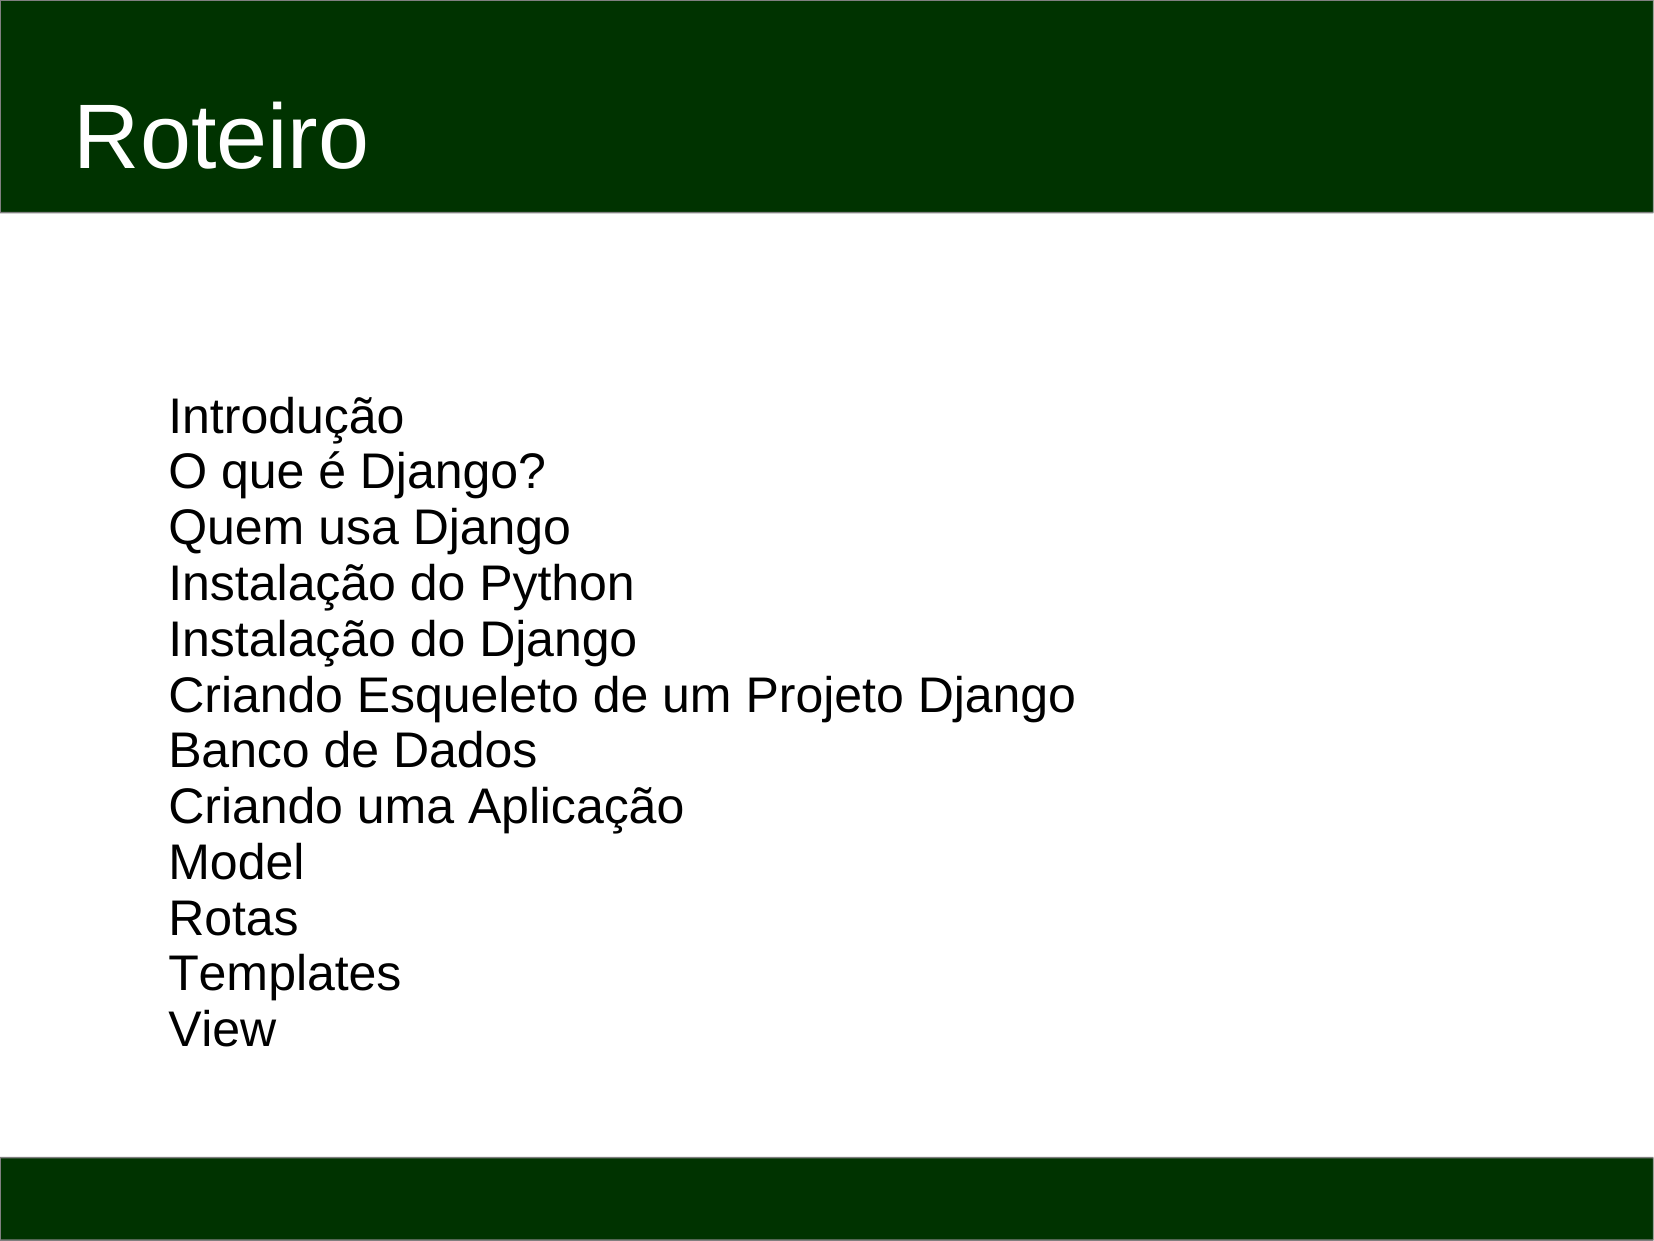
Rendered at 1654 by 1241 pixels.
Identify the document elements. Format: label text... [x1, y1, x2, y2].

text_box [0, 0, 1654, 213]
text_box [0, 1157, 1654, 1241]
text_box Introdução O que é Django? Quem usa Django Instalação do Python Instalação do Django Criando Esqueleto de um Projeto Django Banco de Dados Criando uma Aplicação Model Rotas Templates View [153, 377, 520, 449]
text_box Roteiro [59, 73, 497, 294]
